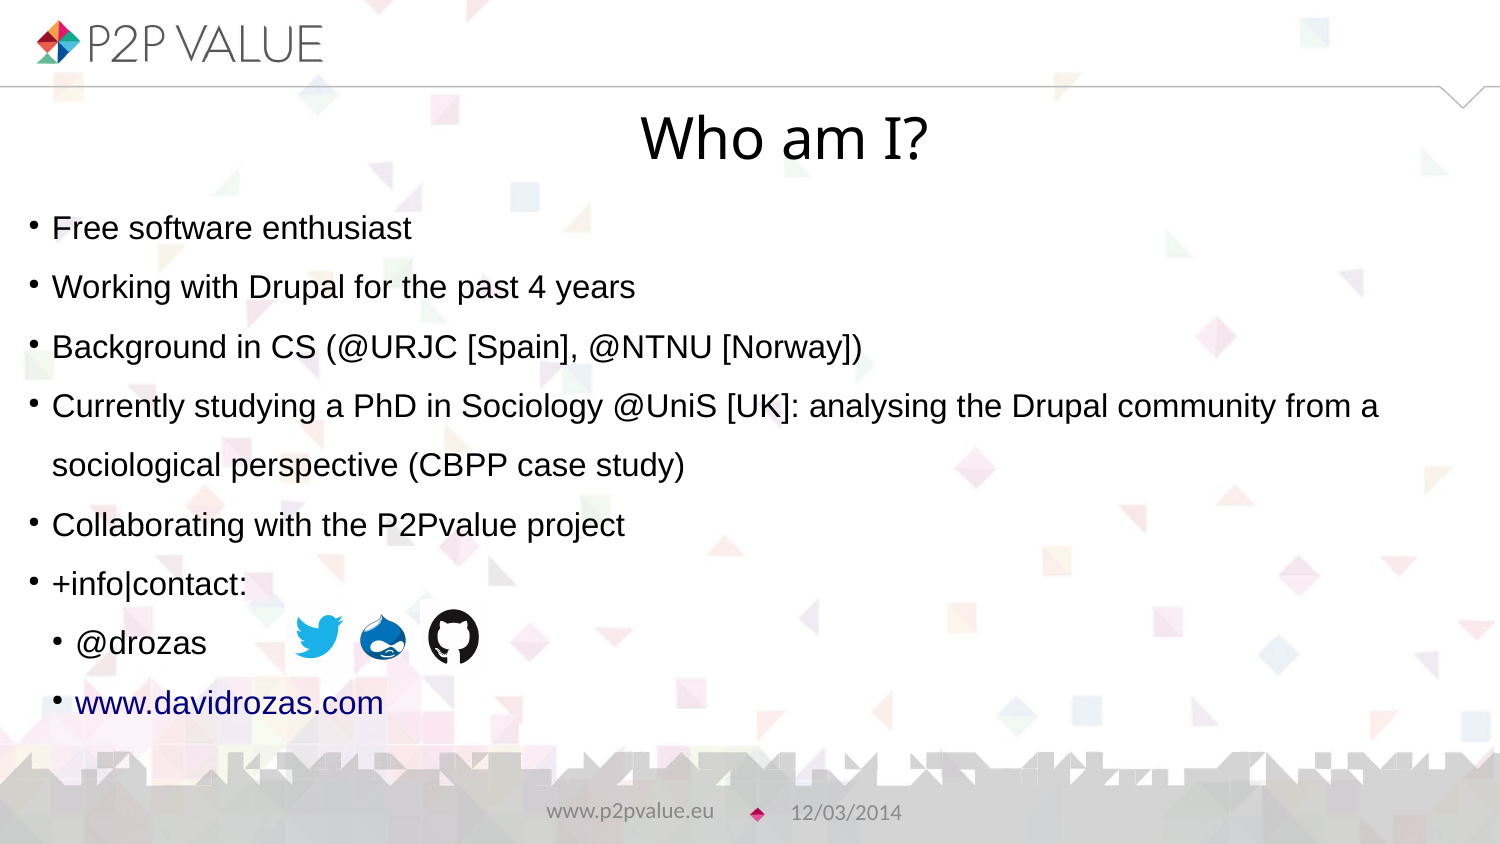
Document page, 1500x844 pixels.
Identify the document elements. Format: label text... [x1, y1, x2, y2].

title Who am I? [324, 92, 1246, 180]
subtitle Free software enthusiast Working with Drupal for the past 4 years Background in CS (@URJC [Spain], @NTNU [Norway]) Currently studying a PhD in Sociology @UniS [UK]: analysing the Drupal community from a sociological perspective (CBPP case study) Collaborating with the P2Pvalue project +info|contact: @drozas www.davidrozas.com [15, 180, 1496, 736]
text_box www.p2pvalue.eu [540, 789, 759, 829]
slide_number 12/03/2014 [777, 788, 1470, 834]
picture [0, 0, 1500, 844]
